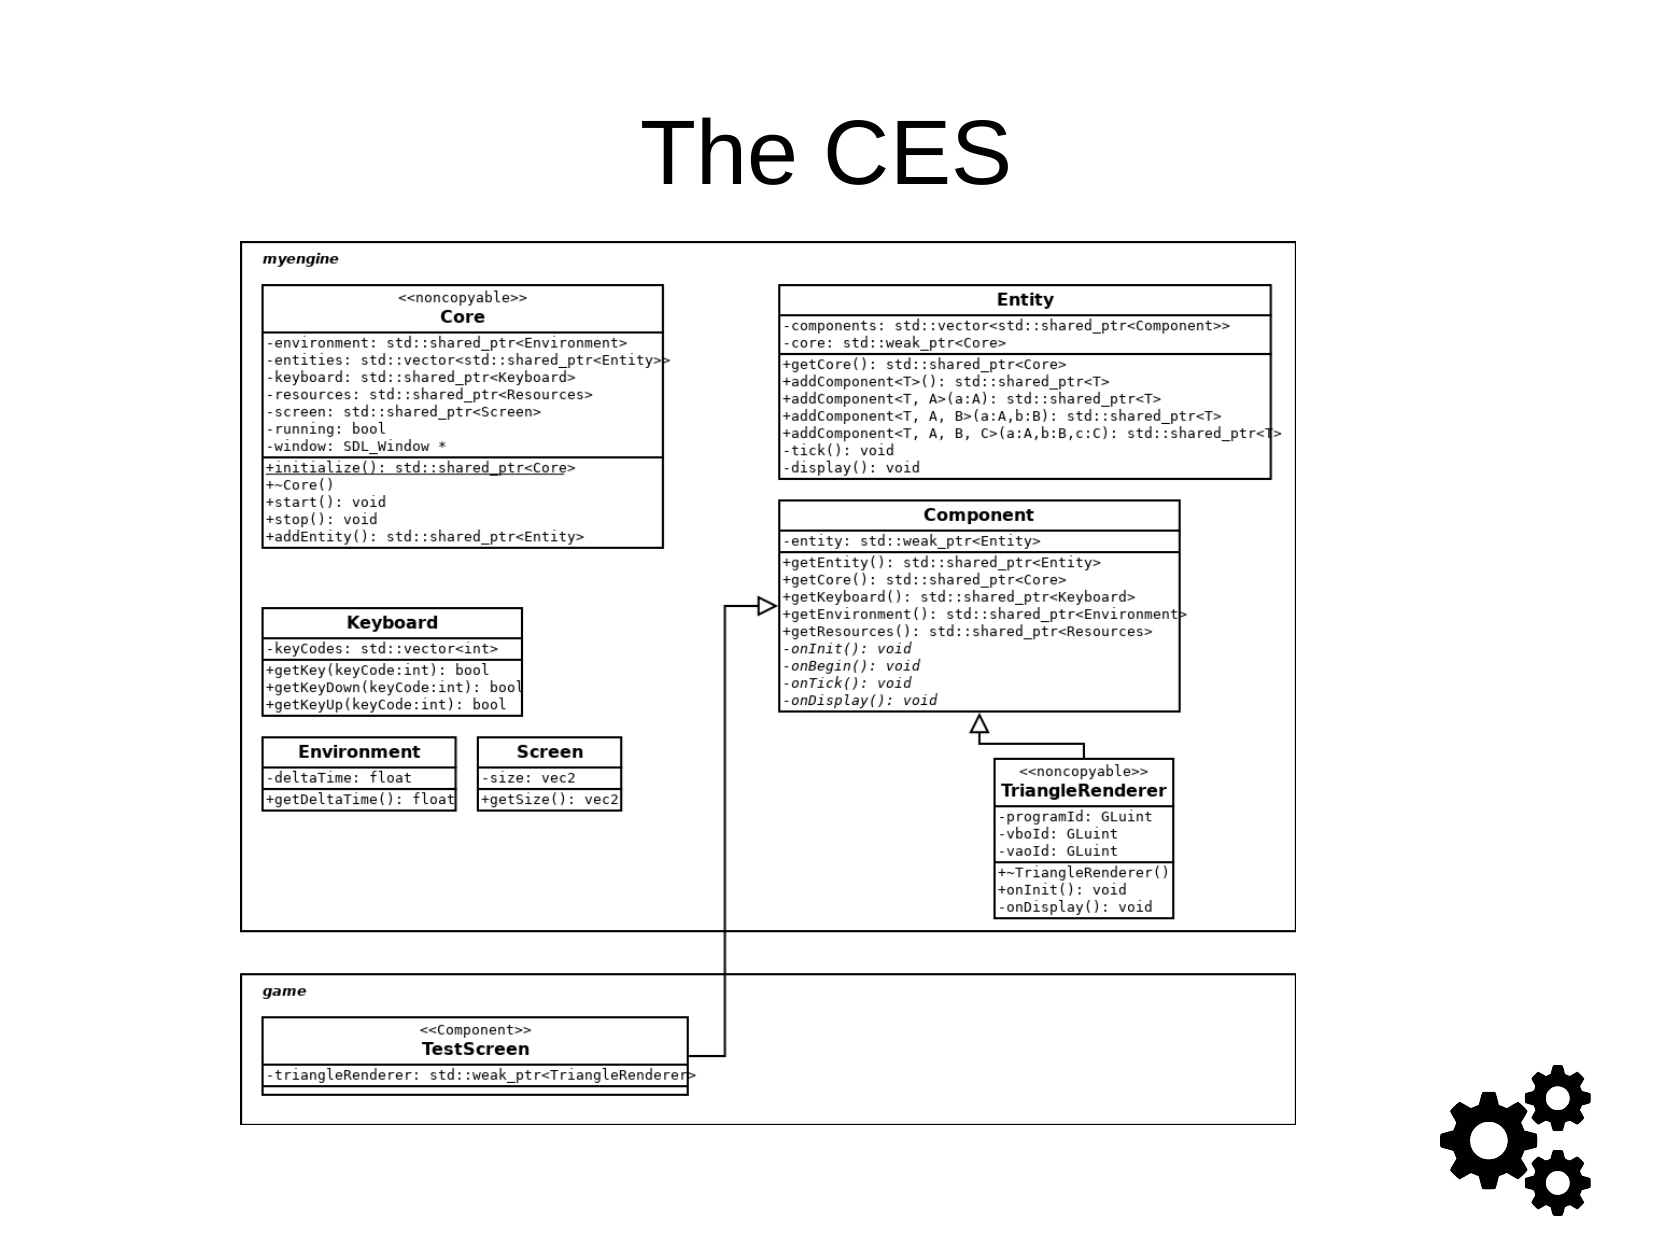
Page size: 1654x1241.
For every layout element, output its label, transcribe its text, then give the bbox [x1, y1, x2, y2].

picture [240, 241, 1296, 1126]
title The CES [82, 49, 1571, 257]
picture [1440, 1065, 1591, 1216]
